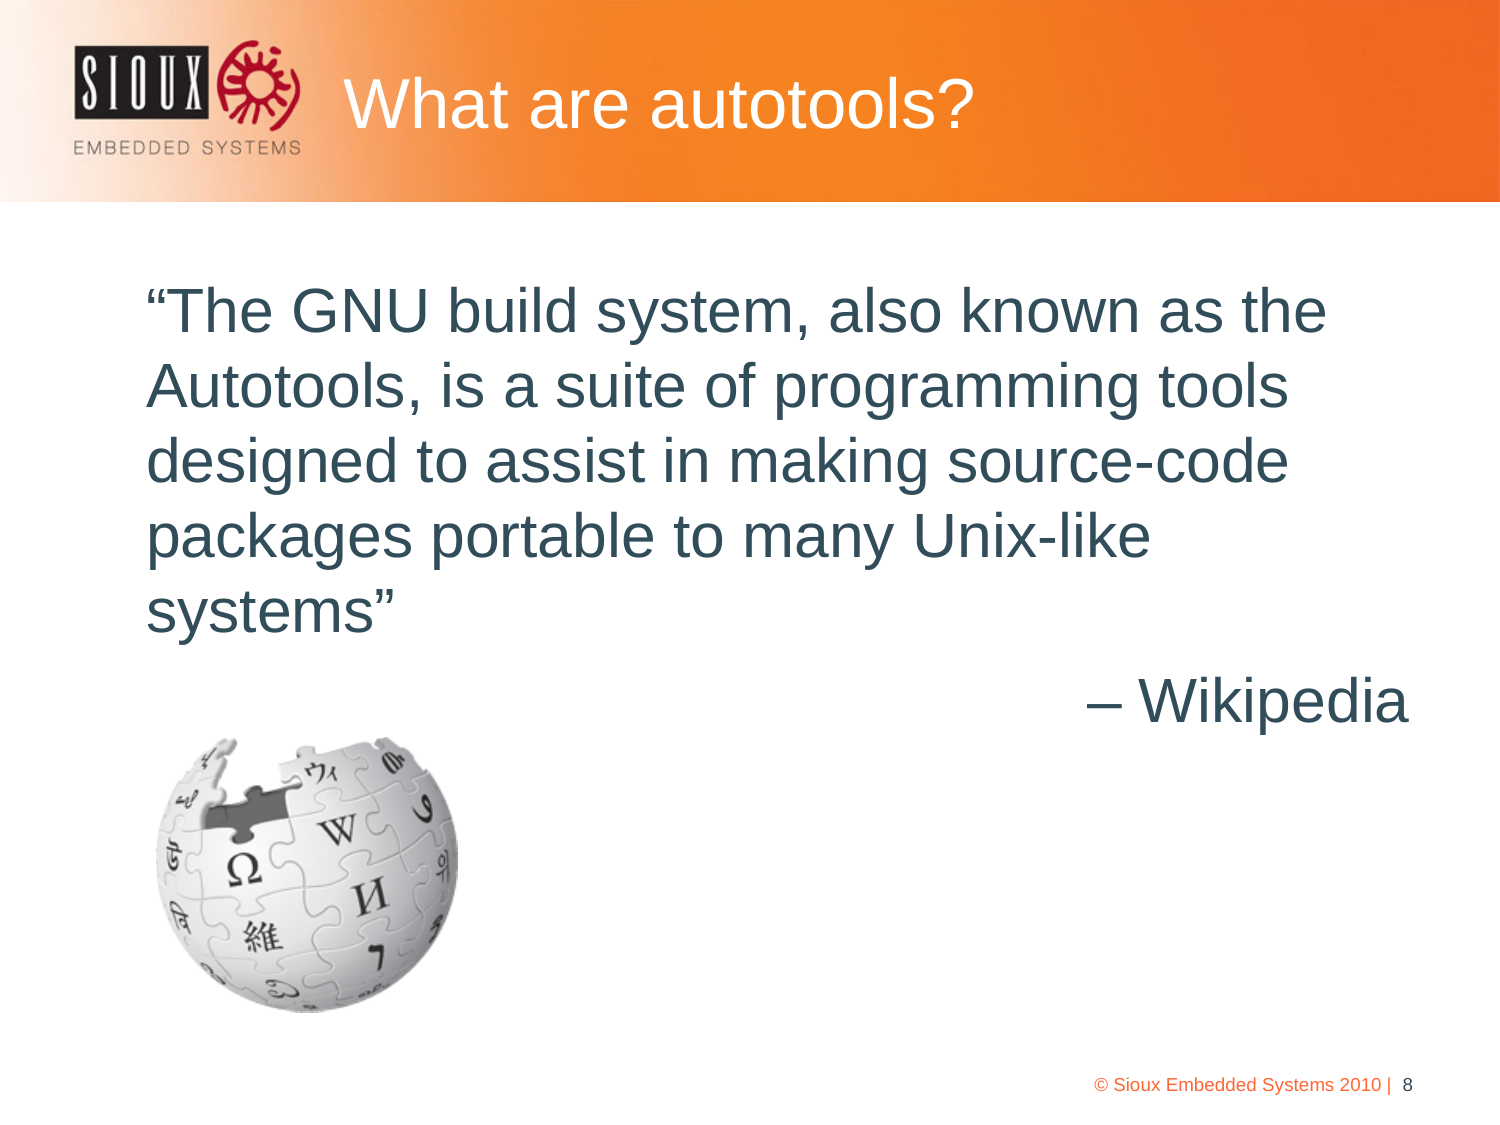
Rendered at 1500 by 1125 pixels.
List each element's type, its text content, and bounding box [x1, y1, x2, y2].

title What are autotools? [329, 37, 1424, 178]
list “The GNU build system, also known as the Autotools, is a suite of programming tools designed to assist in making source-code packages portable to many Unix-like systems” – Wikipedia [75, 262, 1426, 1020]
picture [0, 0, 1500, 202]
picture [156, 737, 458, 1013]
